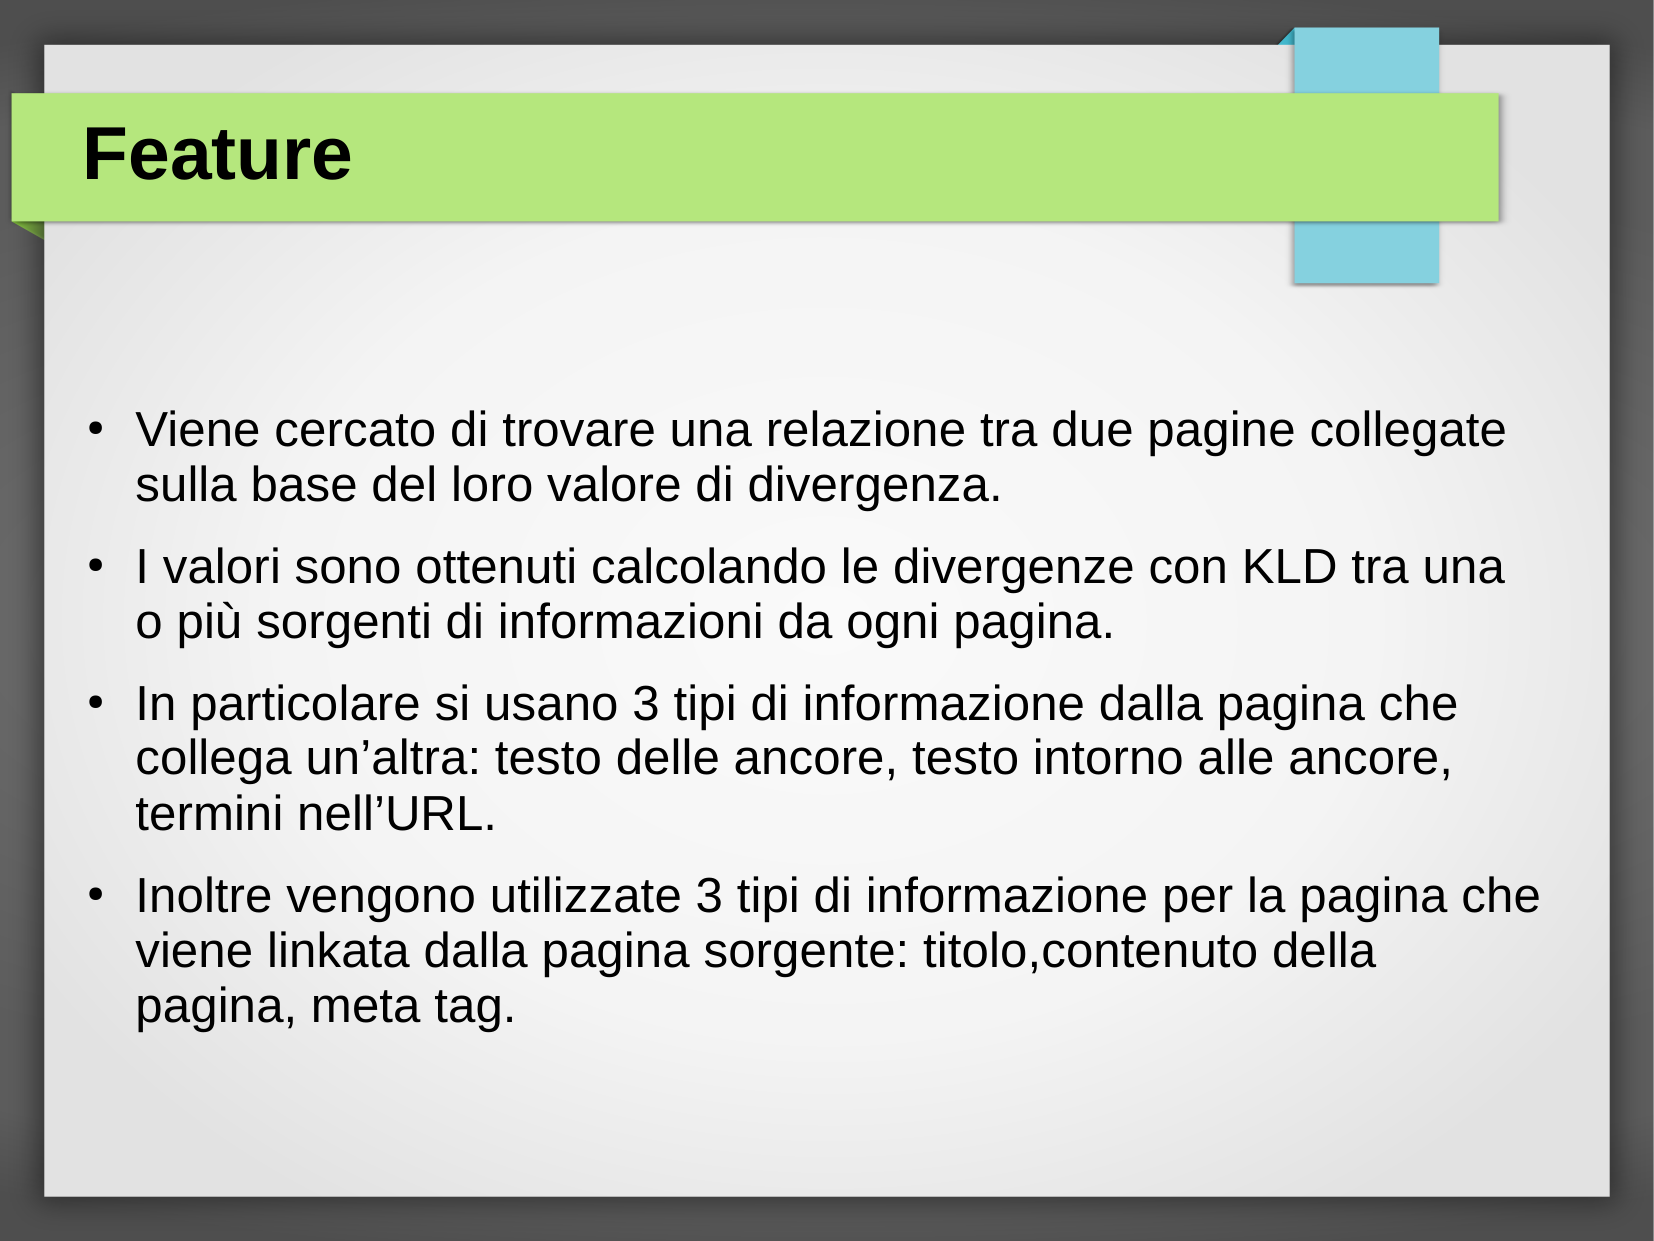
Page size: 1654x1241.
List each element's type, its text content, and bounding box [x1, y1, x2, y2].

list Viene cercato di trovare una relazione tra due pagine collegate sulla base del loro valore di divergenza. I valori sono ottenuti calcolando le divergenze con KLD tra una o più sorgenti di informazioni da ogni pagina. In particolare si usano 3 tipi di informazione dalla pagina che collega un’altra: testo delle ancore, testo intorno alle ancore, termini nell’URL. Inoltre vengono utilizzate 3 tipi di informazione per la pagina che viene linkata dalla pagina sorgente: titolo,contenuto della pagina, meta tag. [70, 401, 1548, 1040]
title Feature [82, 94, 1264, 213]
picture [0, 0, 1654, 1241]
